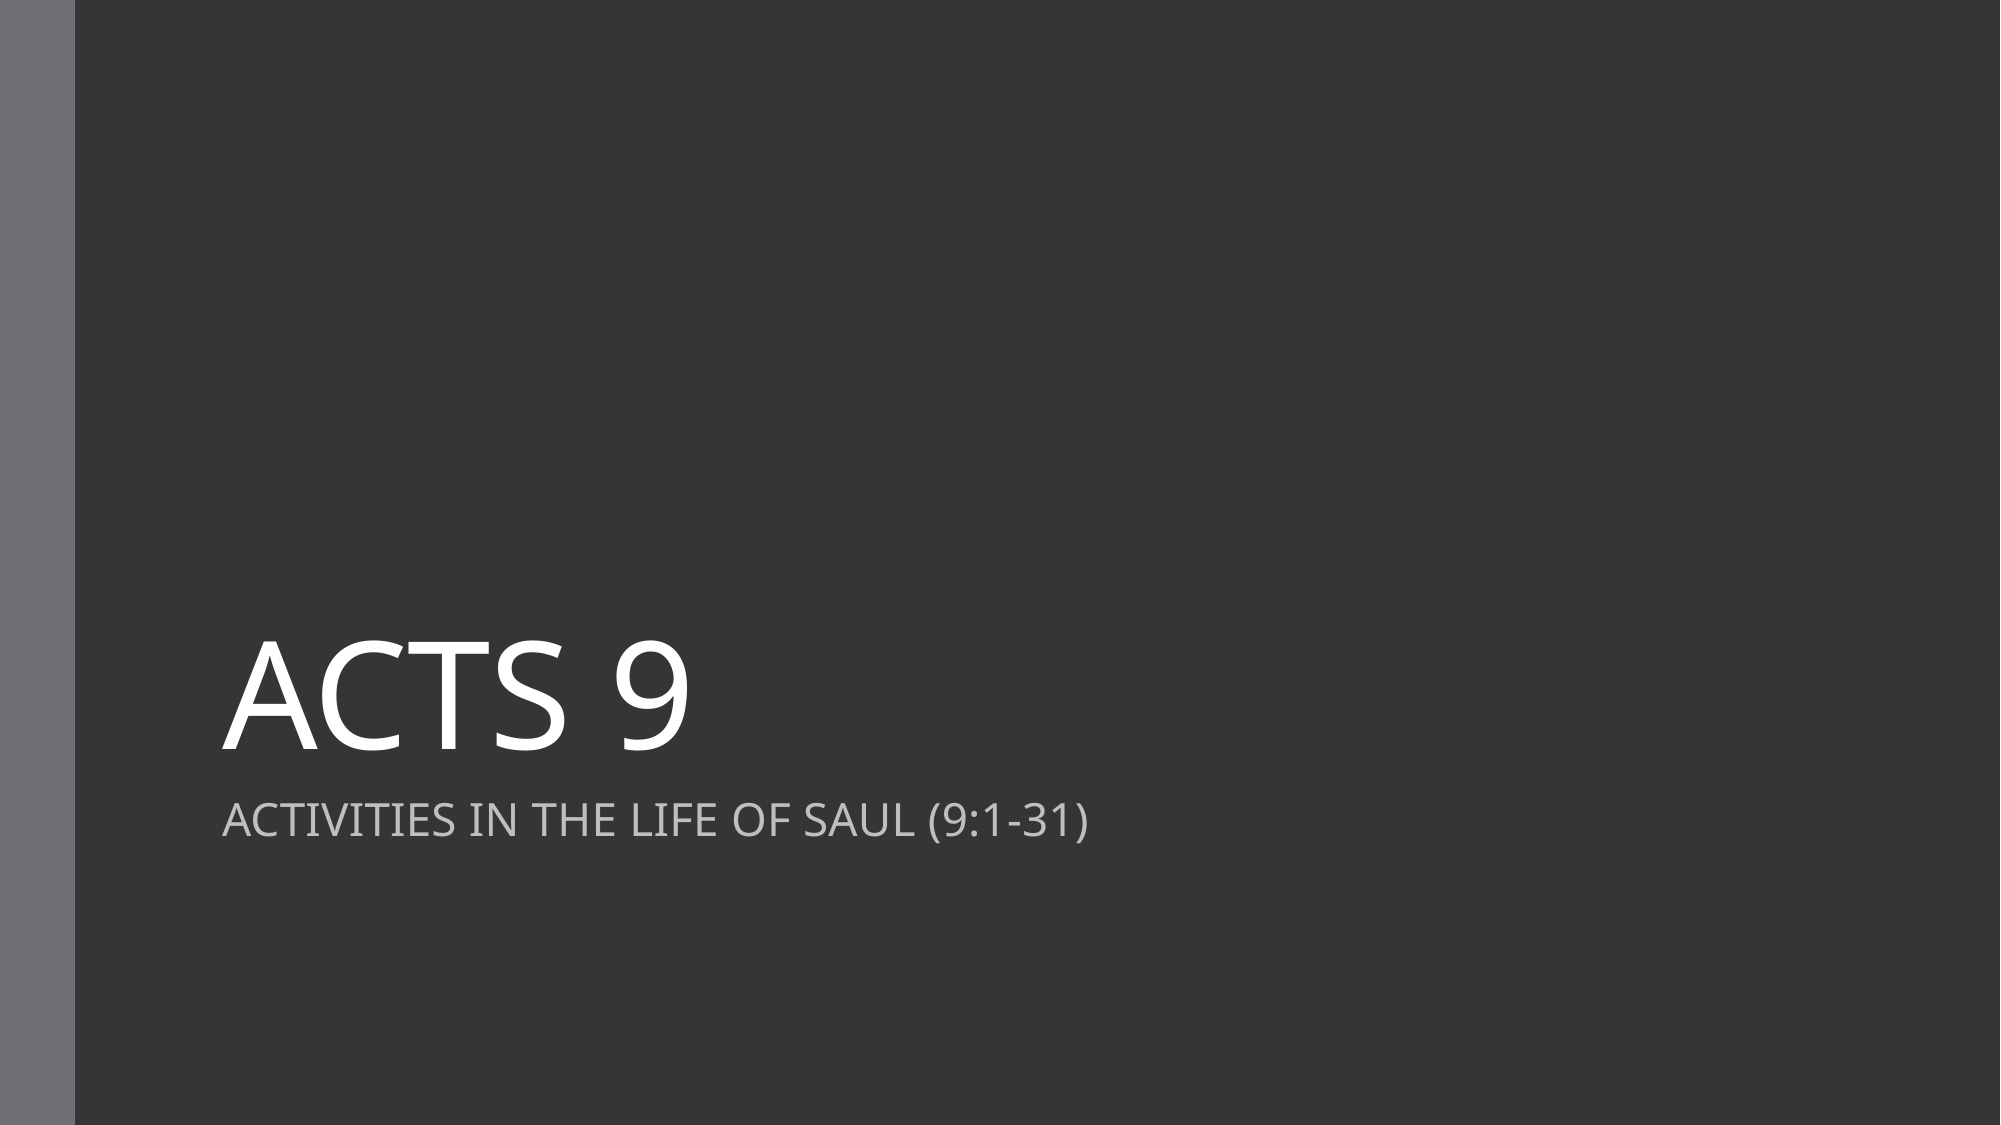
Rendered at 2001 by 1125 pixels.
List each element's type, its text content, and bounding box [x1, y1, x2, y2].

title ACTS 9 [206, 124, 1752, 787]
subtitle ACTIVITIES IN THE LIFE OF SAUL (9:1-31) [206, 787, 1752, 1066]
